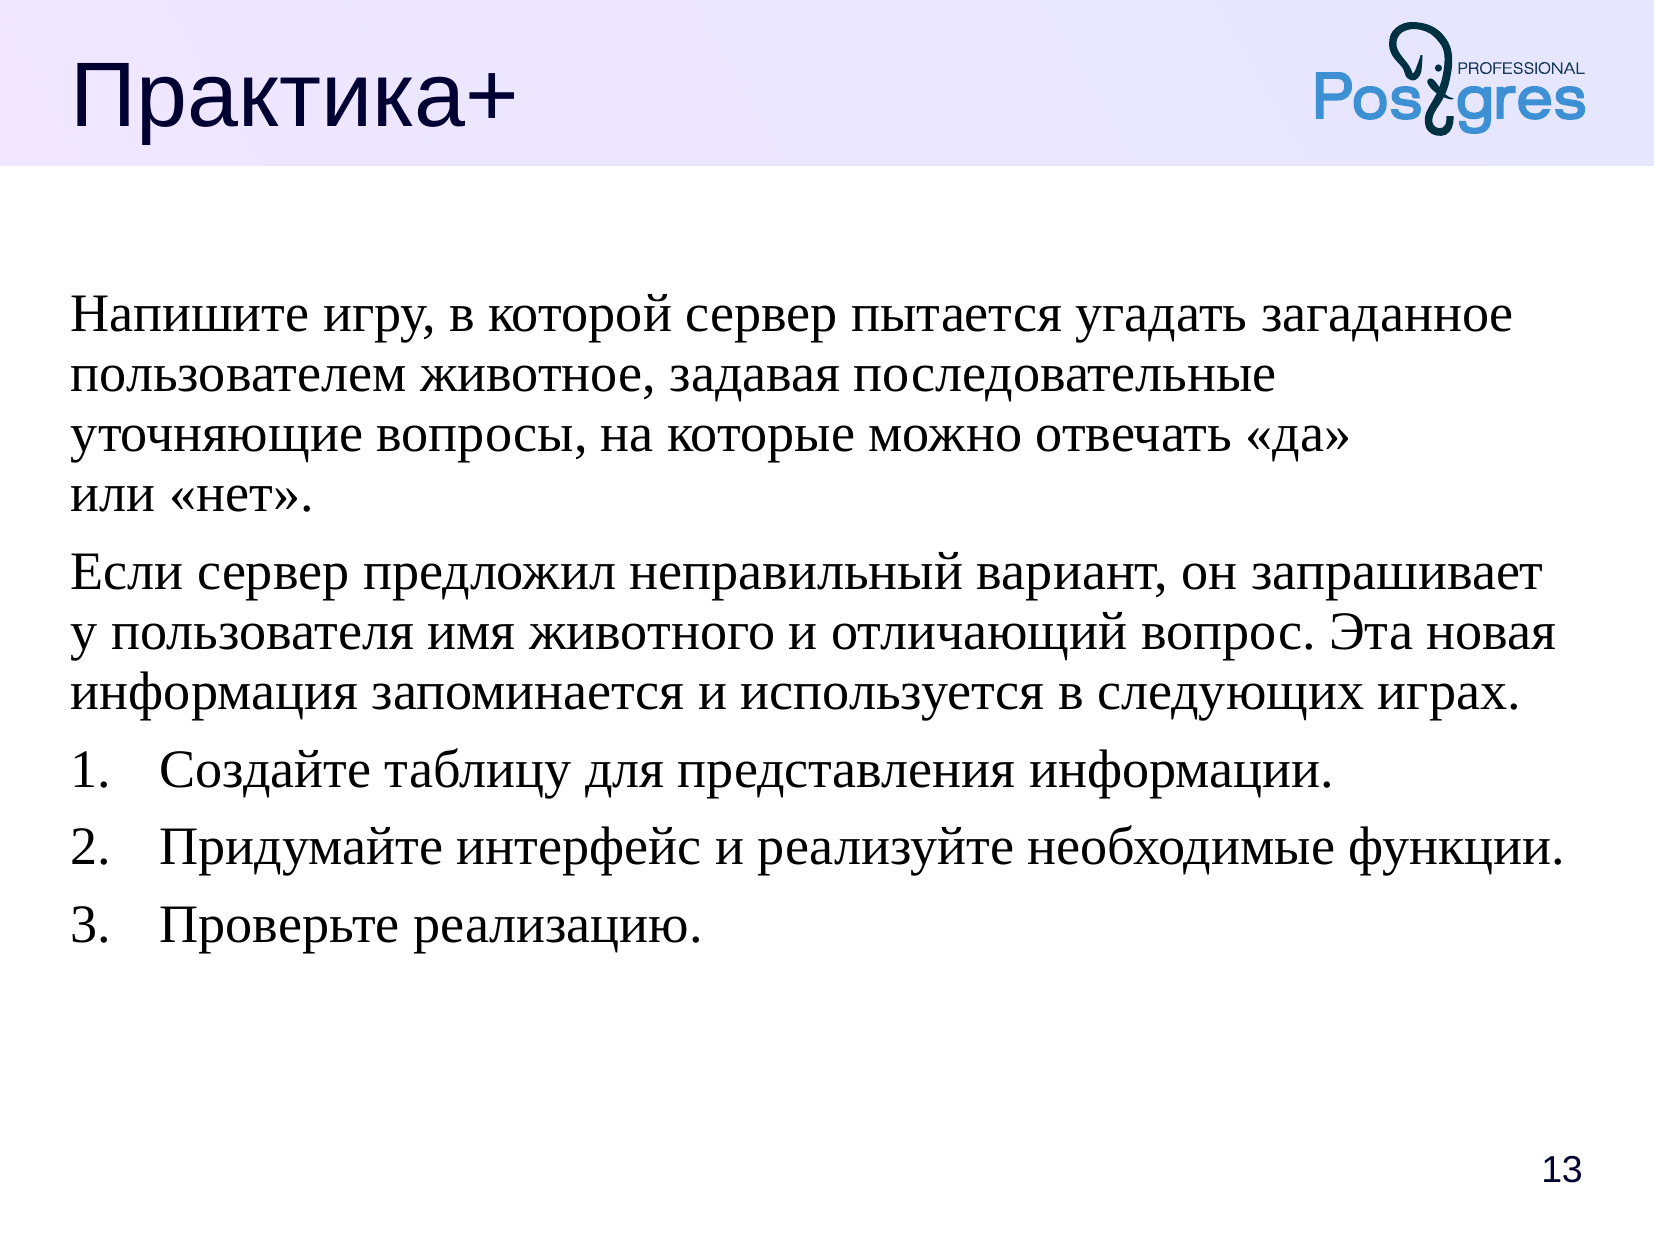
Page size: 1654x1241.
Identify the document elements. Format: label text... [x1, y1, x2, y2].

title Практика+ [70, 43, 1241, 147]
list Напишите игру, в которой сервер пытается угадать загаданное пользователем животное, задавая последовательные уточняющие вопросы, на которые можно отвечать «да» или «нет». Если сервер предложил неправильный вариант, он запрашивает у пользователя имя животного и отличающий вопрос. Эта новая информация запоминается и используется в следующих играх. Создайте таблицу для представления информации. Придумайте интерфейс и реализуйте необходимые функции. Проверьте реализацию. [70, 283, 1583, 1134]
